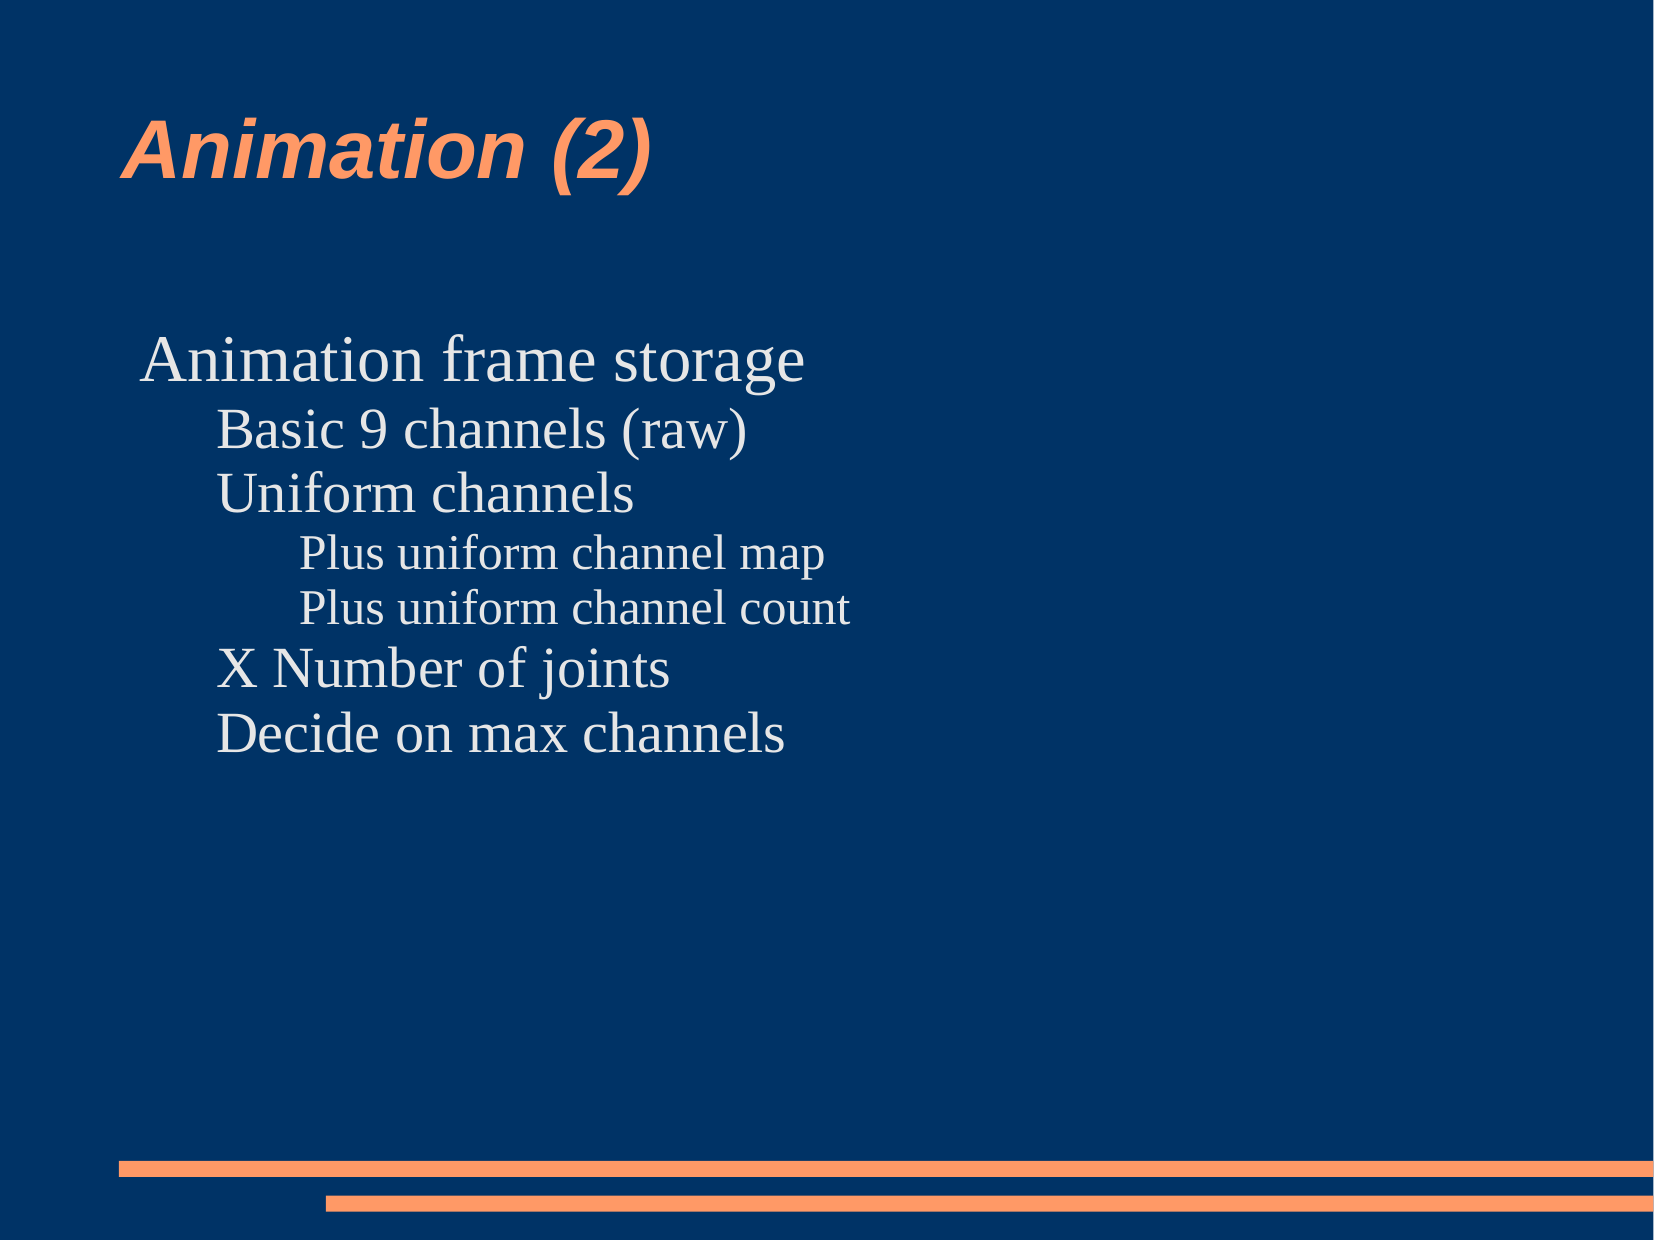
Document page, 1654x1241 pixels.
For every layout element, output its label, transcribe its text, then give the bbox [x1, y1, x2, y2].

title Animation (2) [121, 46, 1534, 254]
list Animation frame storage Basic 9 channels (raw) Uniform channels Plus uniform channel map Plus uniform channel count X Number of joints Decide on max channels [121, 322, 1561, 1133]
